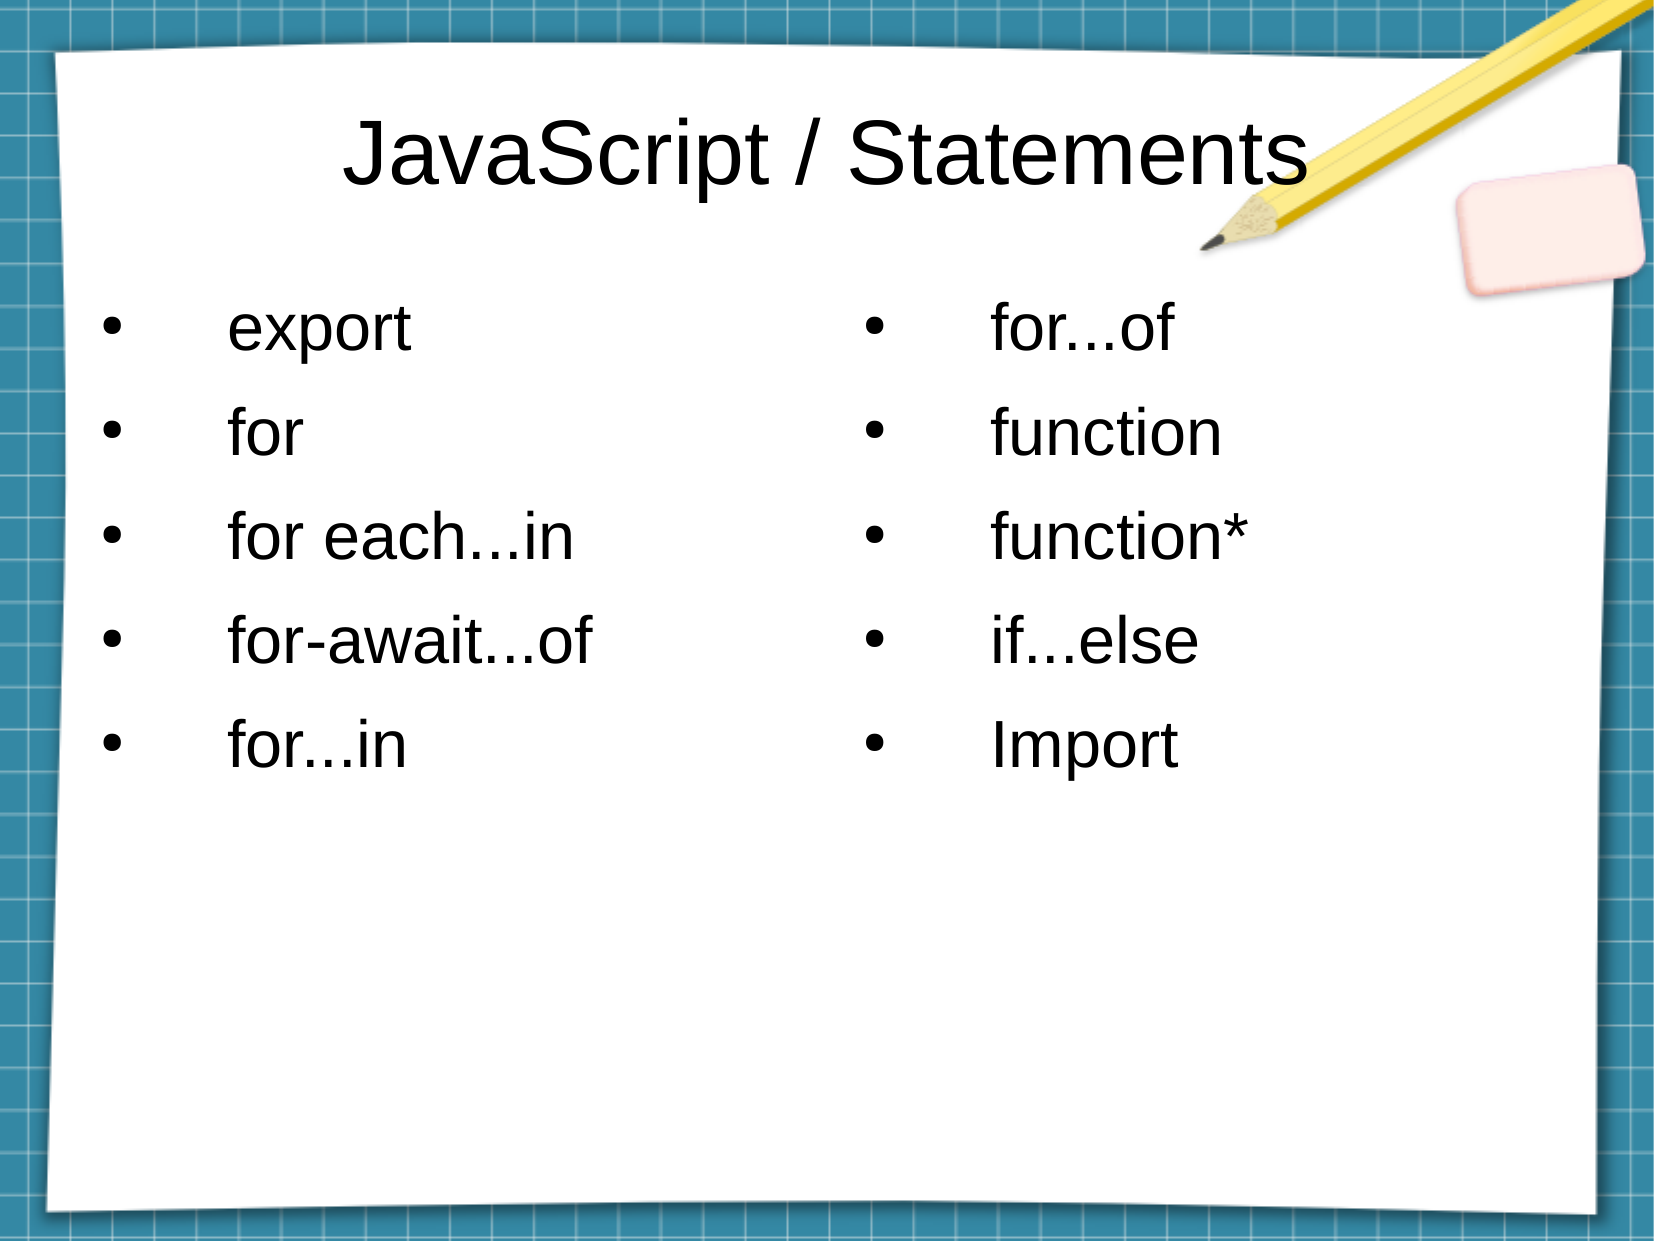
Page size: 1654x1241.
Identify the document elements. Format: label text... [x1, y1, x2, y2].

list for...of function function* if...else Import [845, 290, 1572, 1010]
title JavaScript / Statements [82, 49, 1571, 257]
picture [0, 0, 1654, 1241]
list export for for each...in for-await...of for...in [82, 290, 809, 1010]
